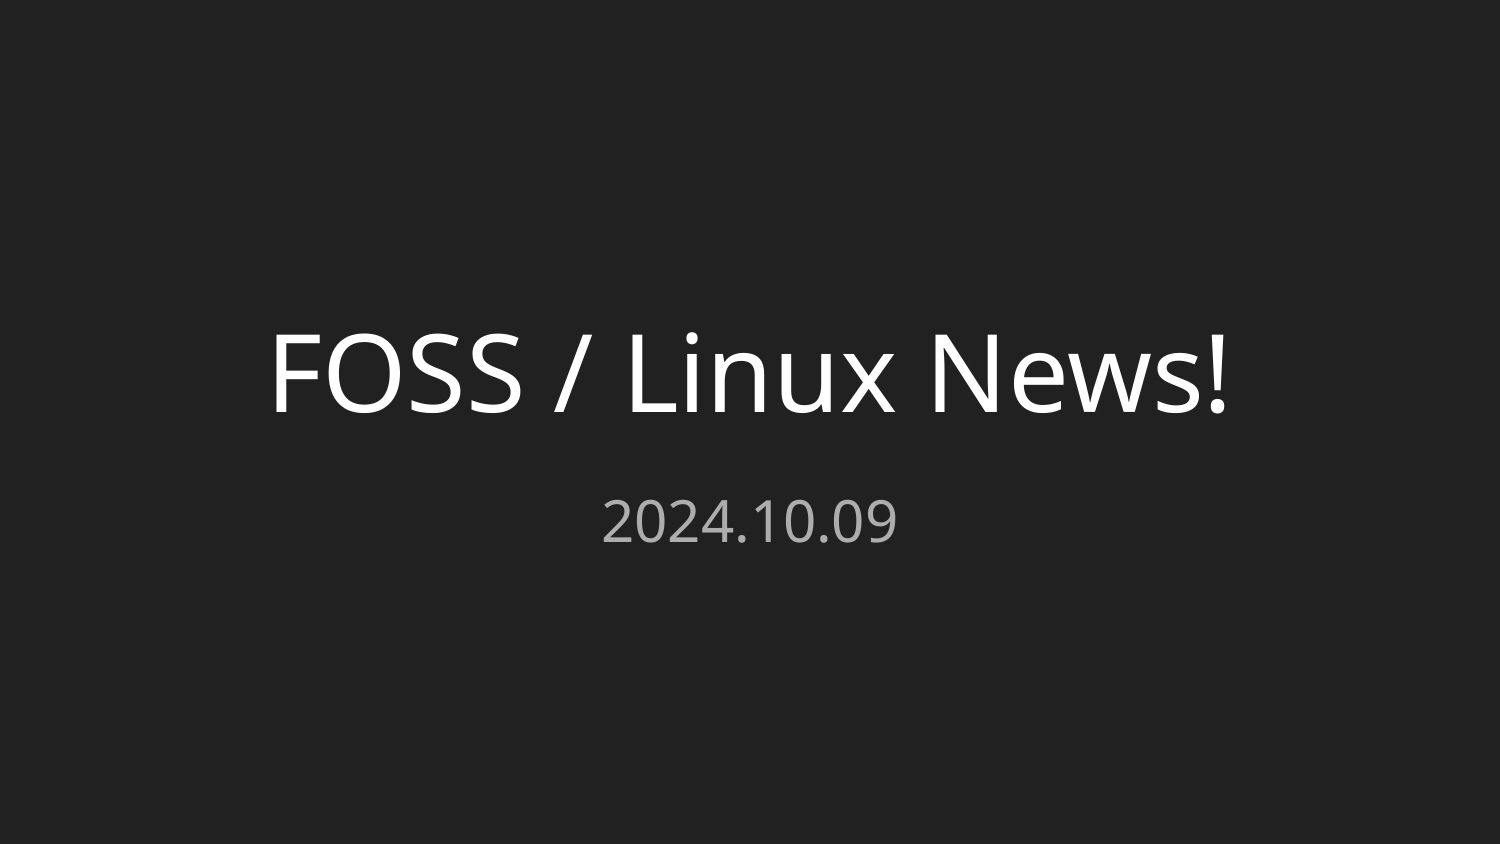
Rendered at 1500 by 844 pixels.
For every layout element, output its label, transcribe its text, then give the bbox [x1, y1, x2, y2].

subtitle 2024.10.09 [51, 464, 1449, 595]
title FOSS / Linux News! [51, 122, 1449, 459]
